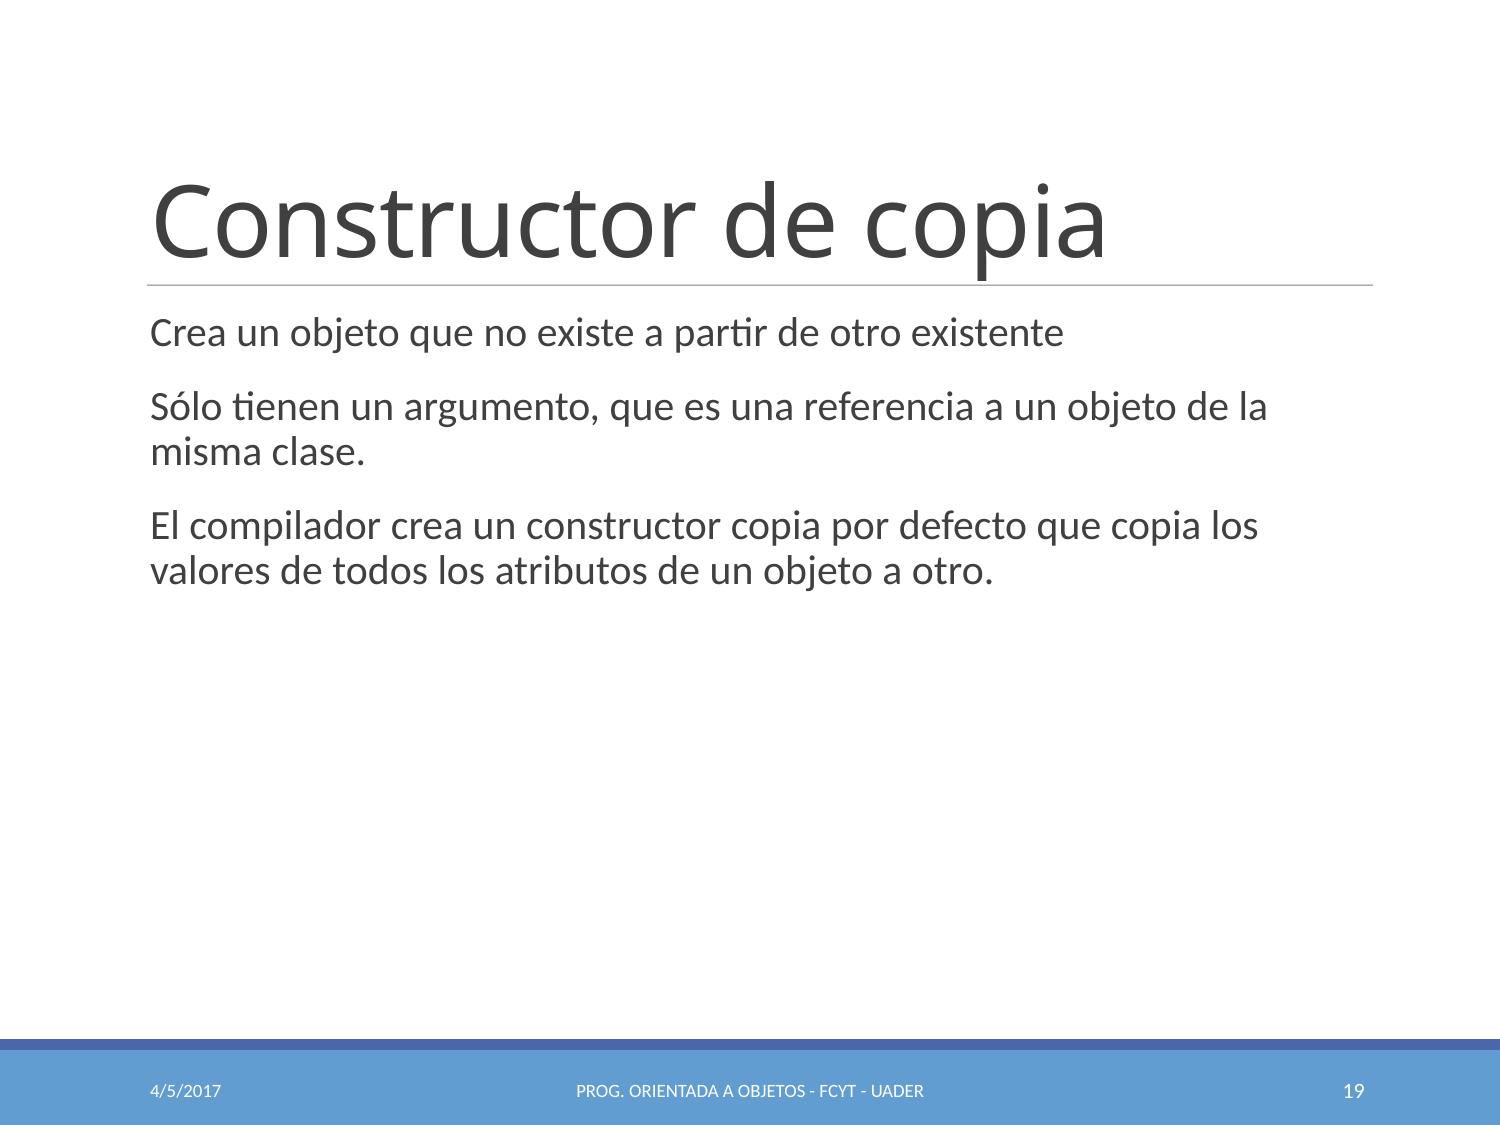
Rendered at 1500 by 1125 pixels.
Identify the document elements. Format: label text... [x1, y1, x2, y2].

title Constructor de copia [135, 47, 1373, 285]
list Crea un objeto que no existe a partir de otro existente Sólo tienen un argumento, que es una referencia a un objeto de la misma clase. El compilador crea un constructor copia por defecto que copia los valores de todos los atributos de un objeto a otro. [135, 302, 1373, 963]
slide_number 4/5/2017 [135, 1059, 440, 1120]
slide_number <número> [1218, 1059, 1380, 1120]
footer Prog. Orientada a Objetos - FCyT - UADER [453, 1059, 1047, 1120]
